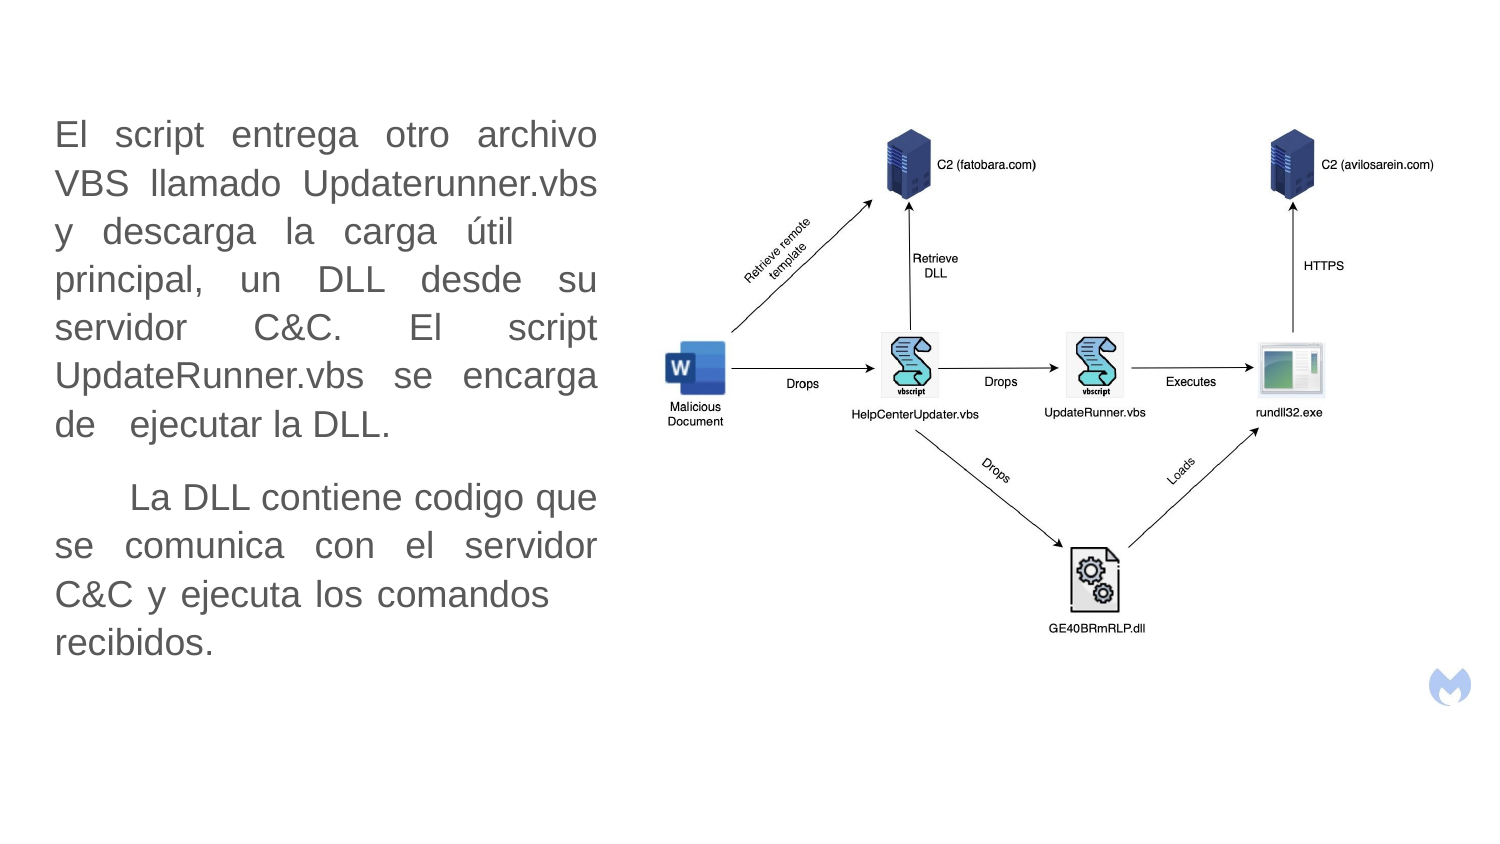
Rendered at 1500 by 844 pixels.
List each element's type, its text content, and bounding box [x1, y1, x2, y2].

list El script entrega otro archivo VBS llamado Updaterunner.vbs y descarga la carga útil principal, un DLL desde su servidor C&C. El script UpdateRunner.vbs se encarga de ejecutar la DLL. La DLL contiene codigo que se comunica con el servidor C&C y ejecuta los comandos recibidos. [39, 92, 613, 783]
picture [643, 103, 1471, 706]
